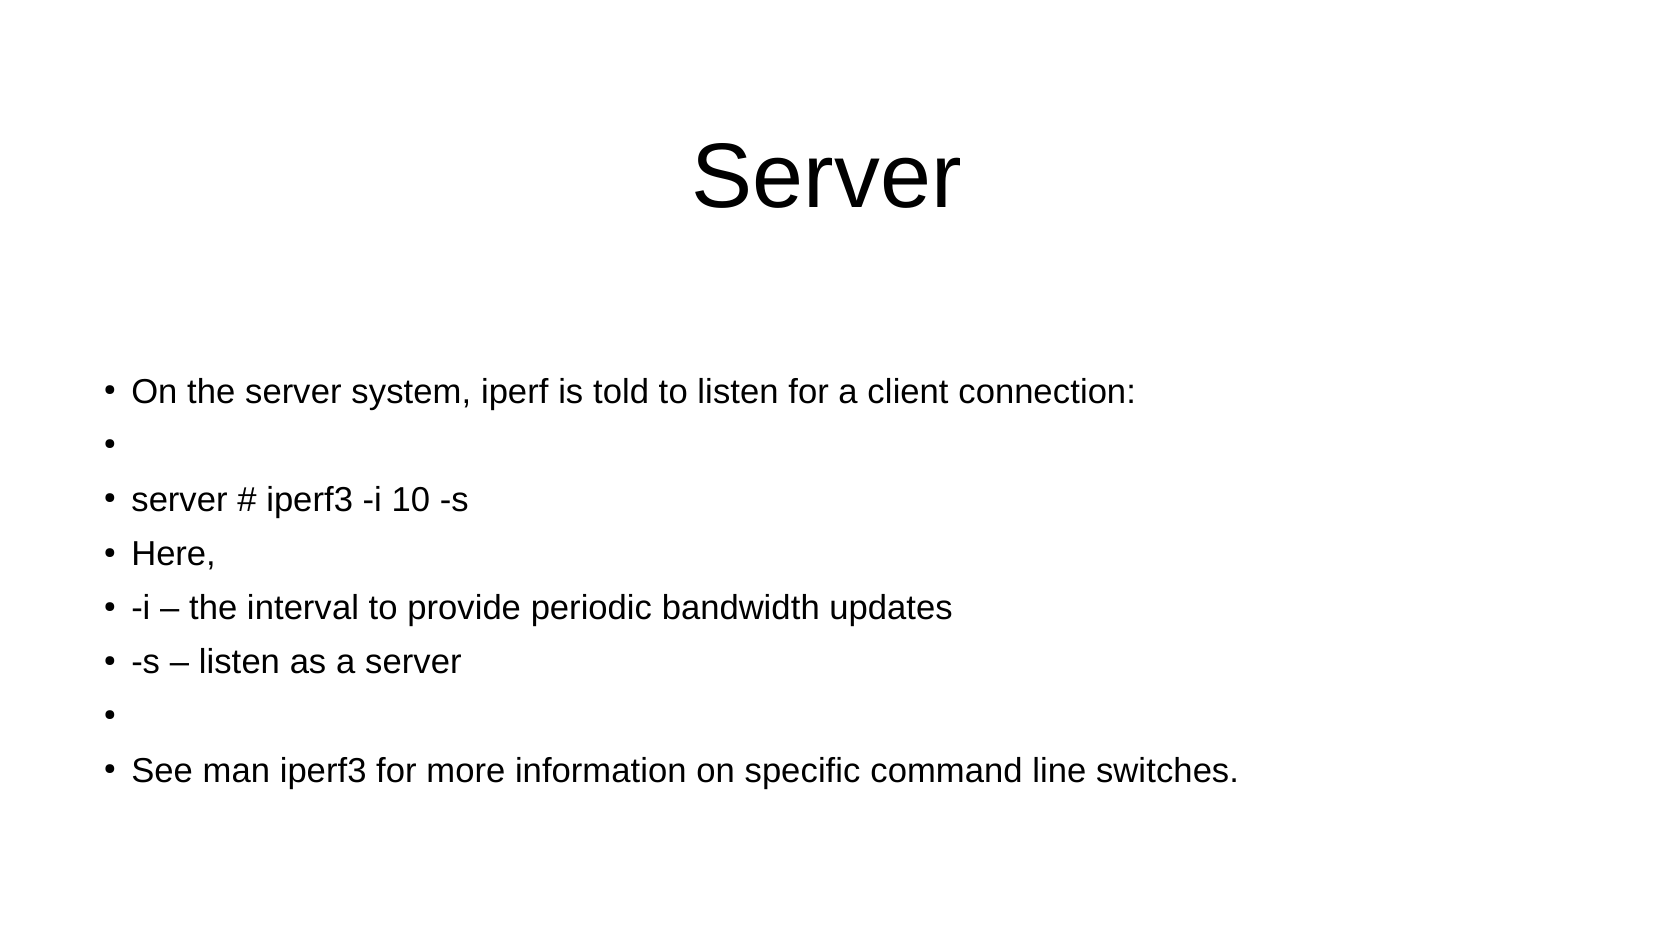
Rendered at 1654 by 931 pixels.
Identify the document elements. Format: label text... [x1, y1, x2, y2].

title Server [82, 82, 1571, 269]
list On the server system, iperf is told to listen for a client connection: server # iperf3 -i 10 -s Here, -i – the interval to provide periodic bandwidth updates -s – listen as a server See man iperf3 for more information on specific command line switches. [94, 317, 1583, 792]
